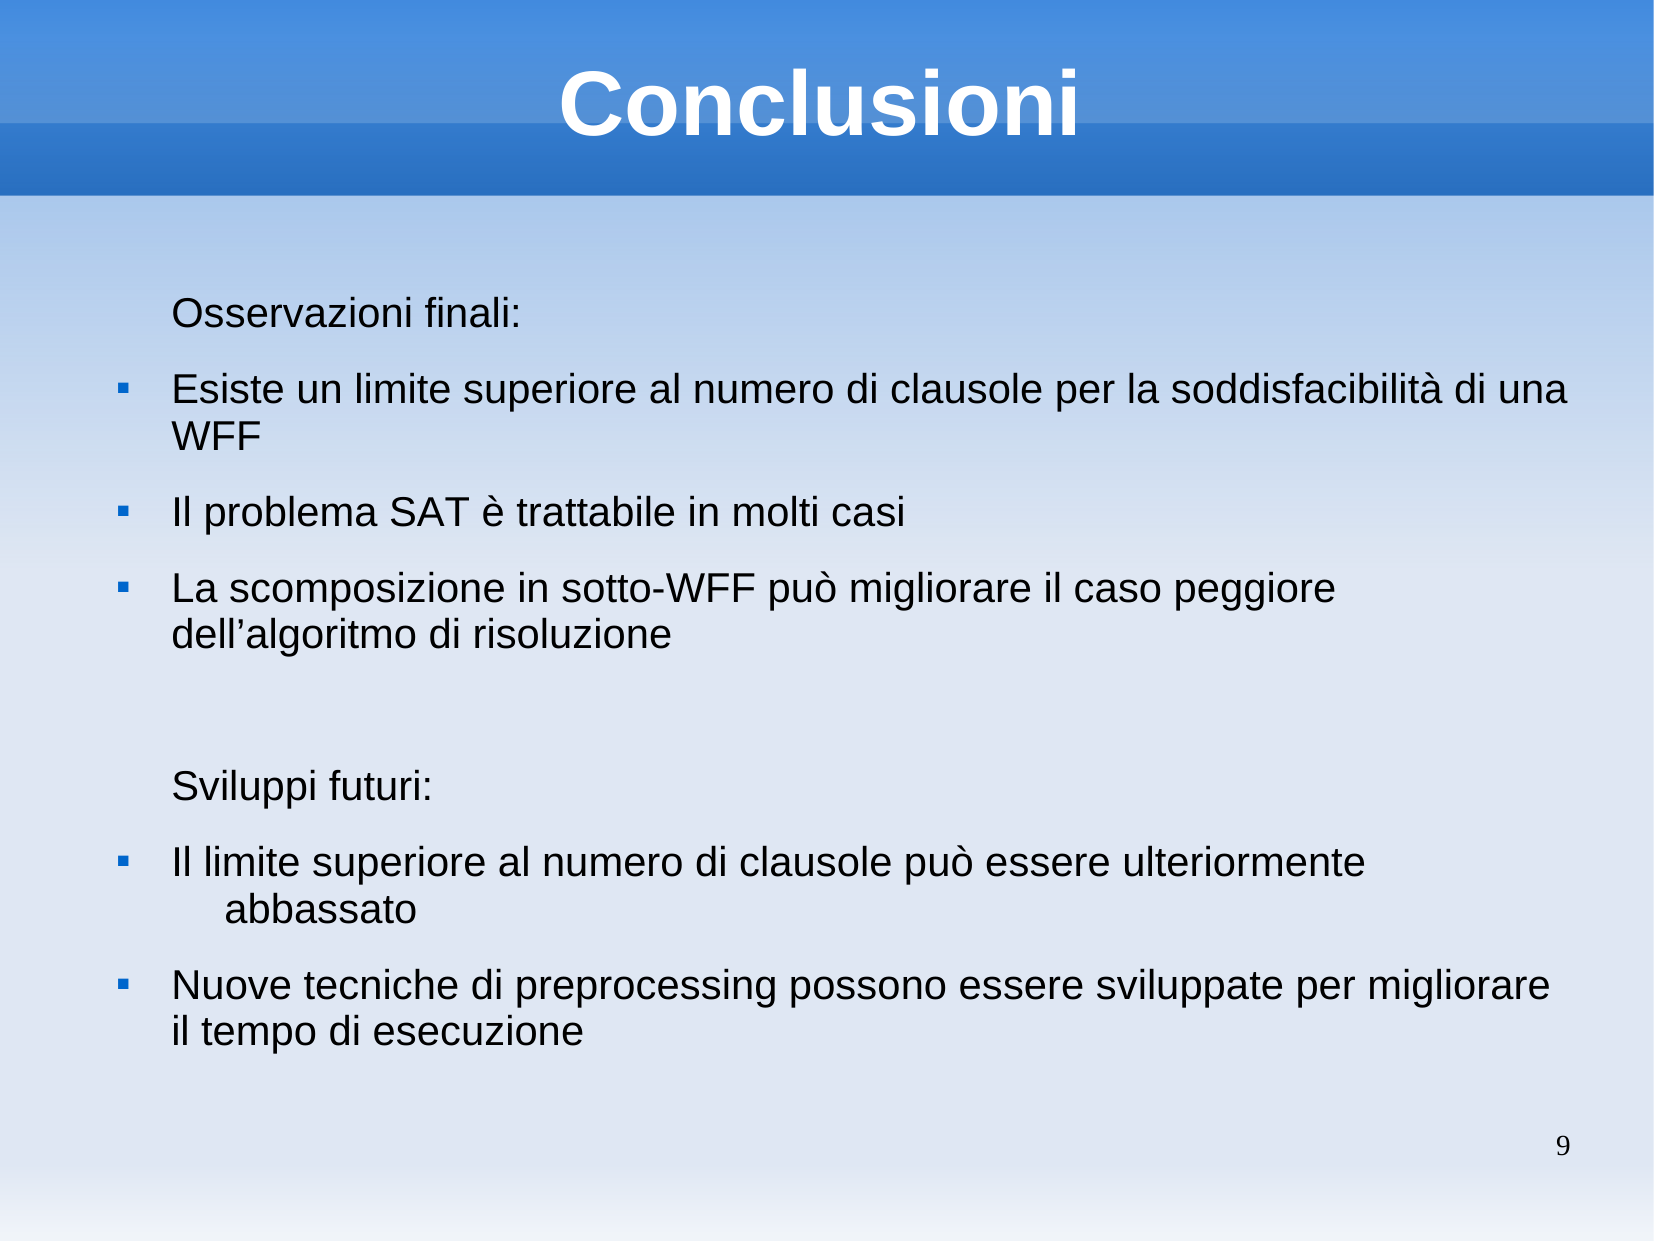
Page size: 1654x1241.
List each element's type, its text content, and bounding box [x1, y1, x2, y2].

list Osservazioni finali: Esiste un limite superiore al numero di clausole per la soddisfacibilità di una WFF Il problema SAT è trattabile in molti casi La scomposizione in sotto-WFF può migliorare il caso peggiore dell’algoritmo di risoluzione Sviluppi futuri: Il limite superiore al numero di clausole può essere ulteriormente abbassato Nuove tecniche di preprocessing possono essere sviluppate per migliorare il tempo di esecuzione [82, 290, 1571, 1109]
picture [0, 0, 1654, 1241]
title Conclusioni [76, 0, 1565, 208]
